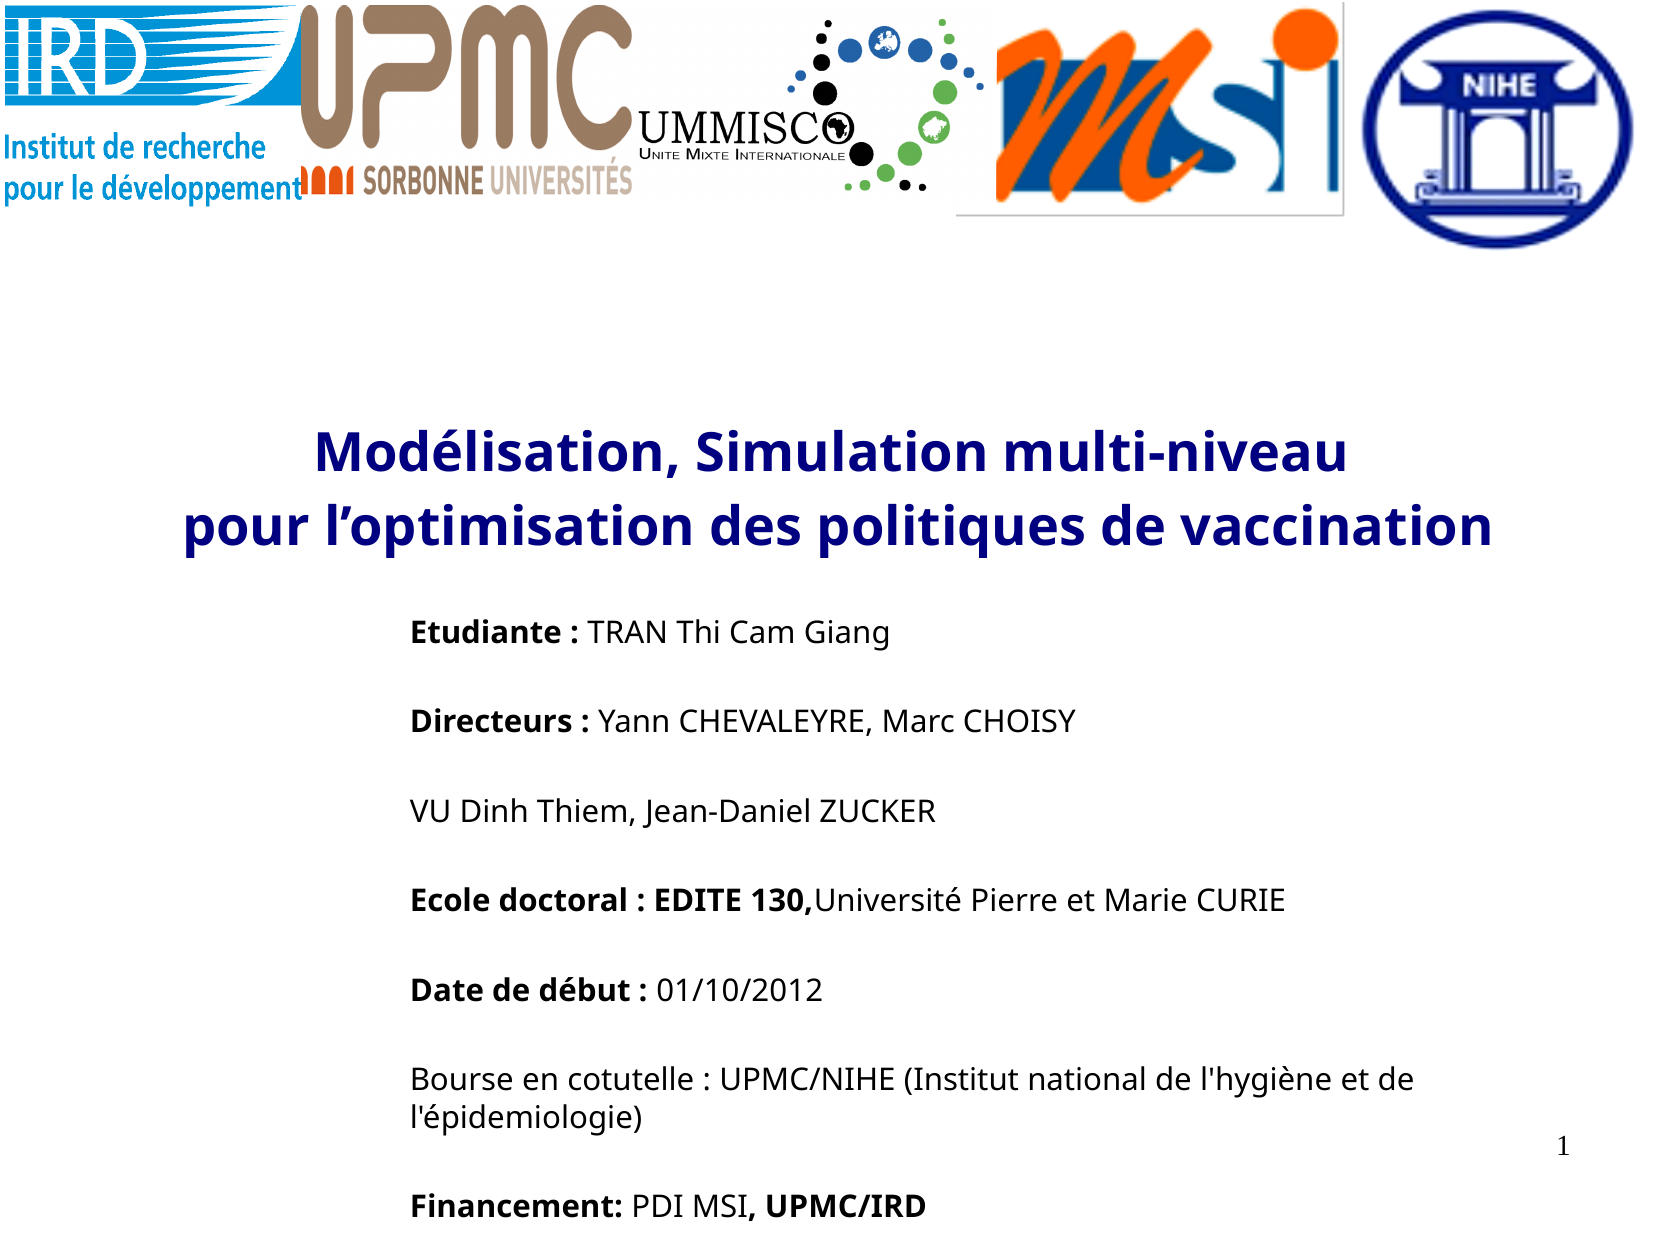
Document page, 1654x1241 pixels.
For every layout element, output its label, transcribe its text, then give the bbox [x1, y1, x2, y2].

picture [42, 18, 88, 95]
picture [1358, 5, 1639, 254]
picture [9, 186, 14, 195]
picture [19, 19, 28, 95]
subtitle Modélisation, Simulation multi-niveau pour l’optimisation des politiques de vaccination [82, 250, 1595, 724]
text_box Etudiante : TRAN Thi Cam Giang Directeurs : Yann CHEVALEYRE, Marc CHOISY VU Dinh Thiem, Jean-Daniel ZUCKER Ecole doctoral : EDITE 130,Université Pierre et Marie CURIE Date de début : 01/10/2012 Bourse en cotutelle : UPMC/NIHE (Institut national de l'hygiène et de l'épidemiologie) Financement: PDI MSI, UPMC/IRD [389, 602, 1512, 1235]
picture [210, 186, 215, 195]
picture [194, 186, 199, 195]
picture [96, 19, 146, 95]
picture [5, 2, 1347, 219]
